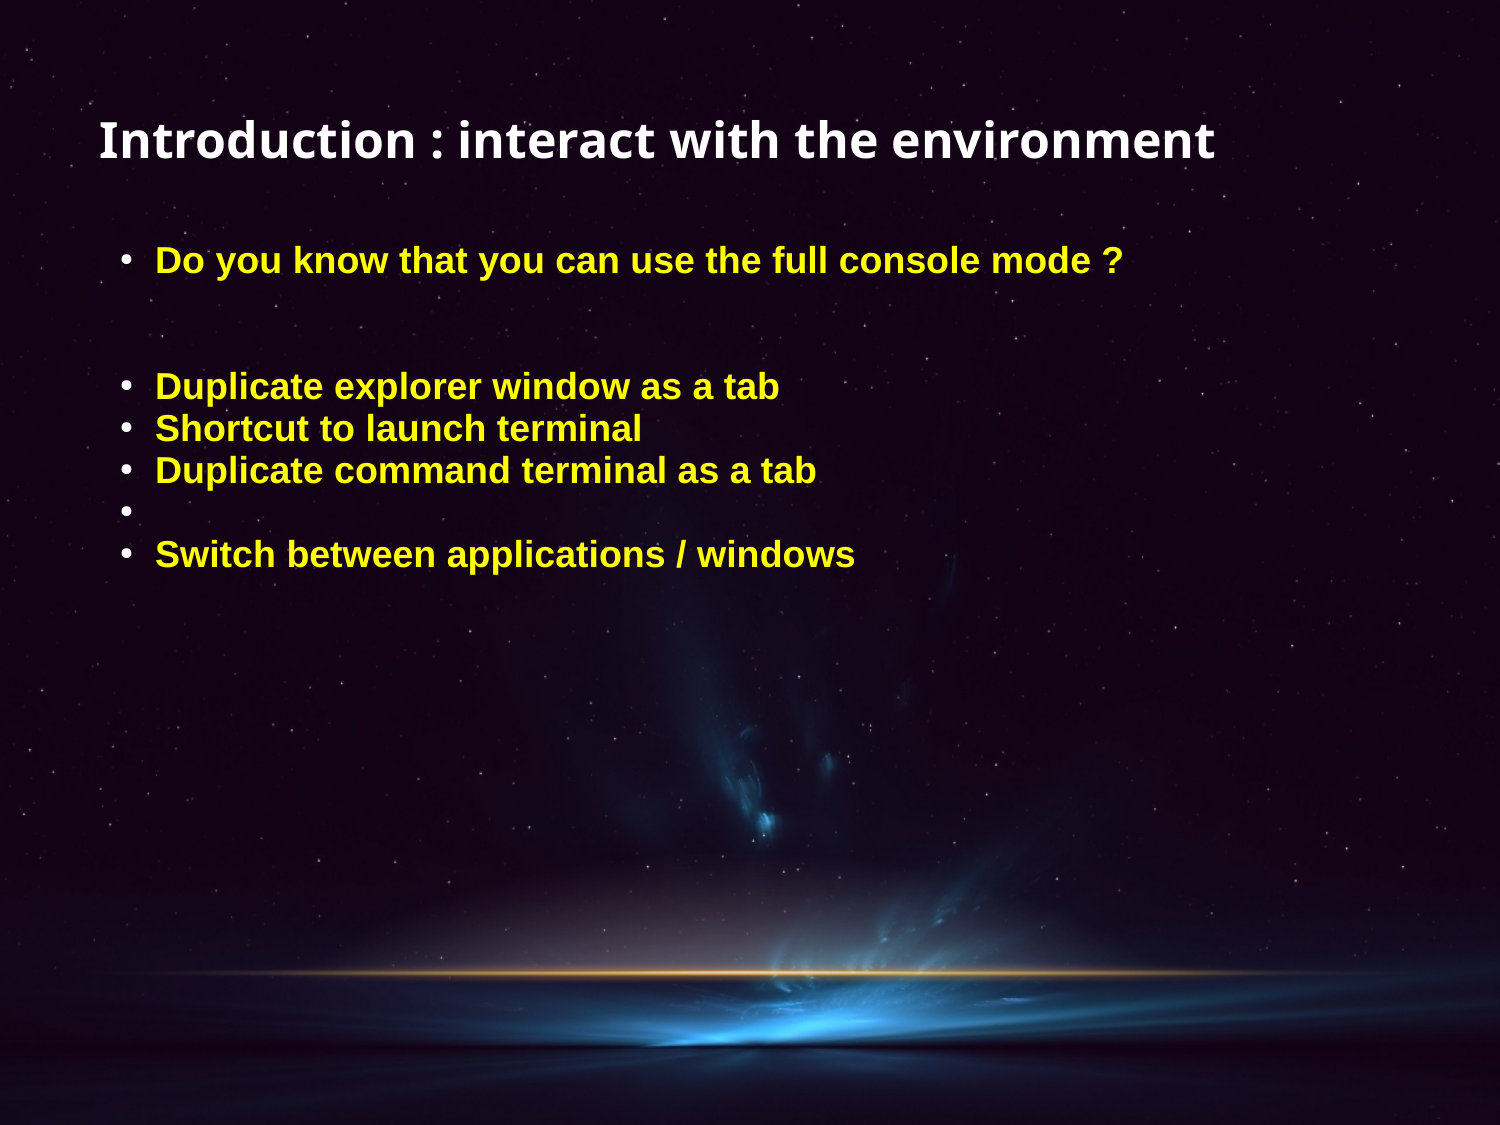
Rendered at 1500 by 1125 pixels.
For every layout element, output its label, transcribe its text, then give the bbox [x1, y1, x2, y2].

title Introduction : interact with the environment [99, 45, 1400, 233]
picture [0, 0, 1500, 1125]
text_box Do you know that you can use the full console mode ? Duplicate explorer window as a tab Shortcut to launch terminal Duplicate command terminal as a tab Switch between applications / windows [105, 232, 1381, 1046]
